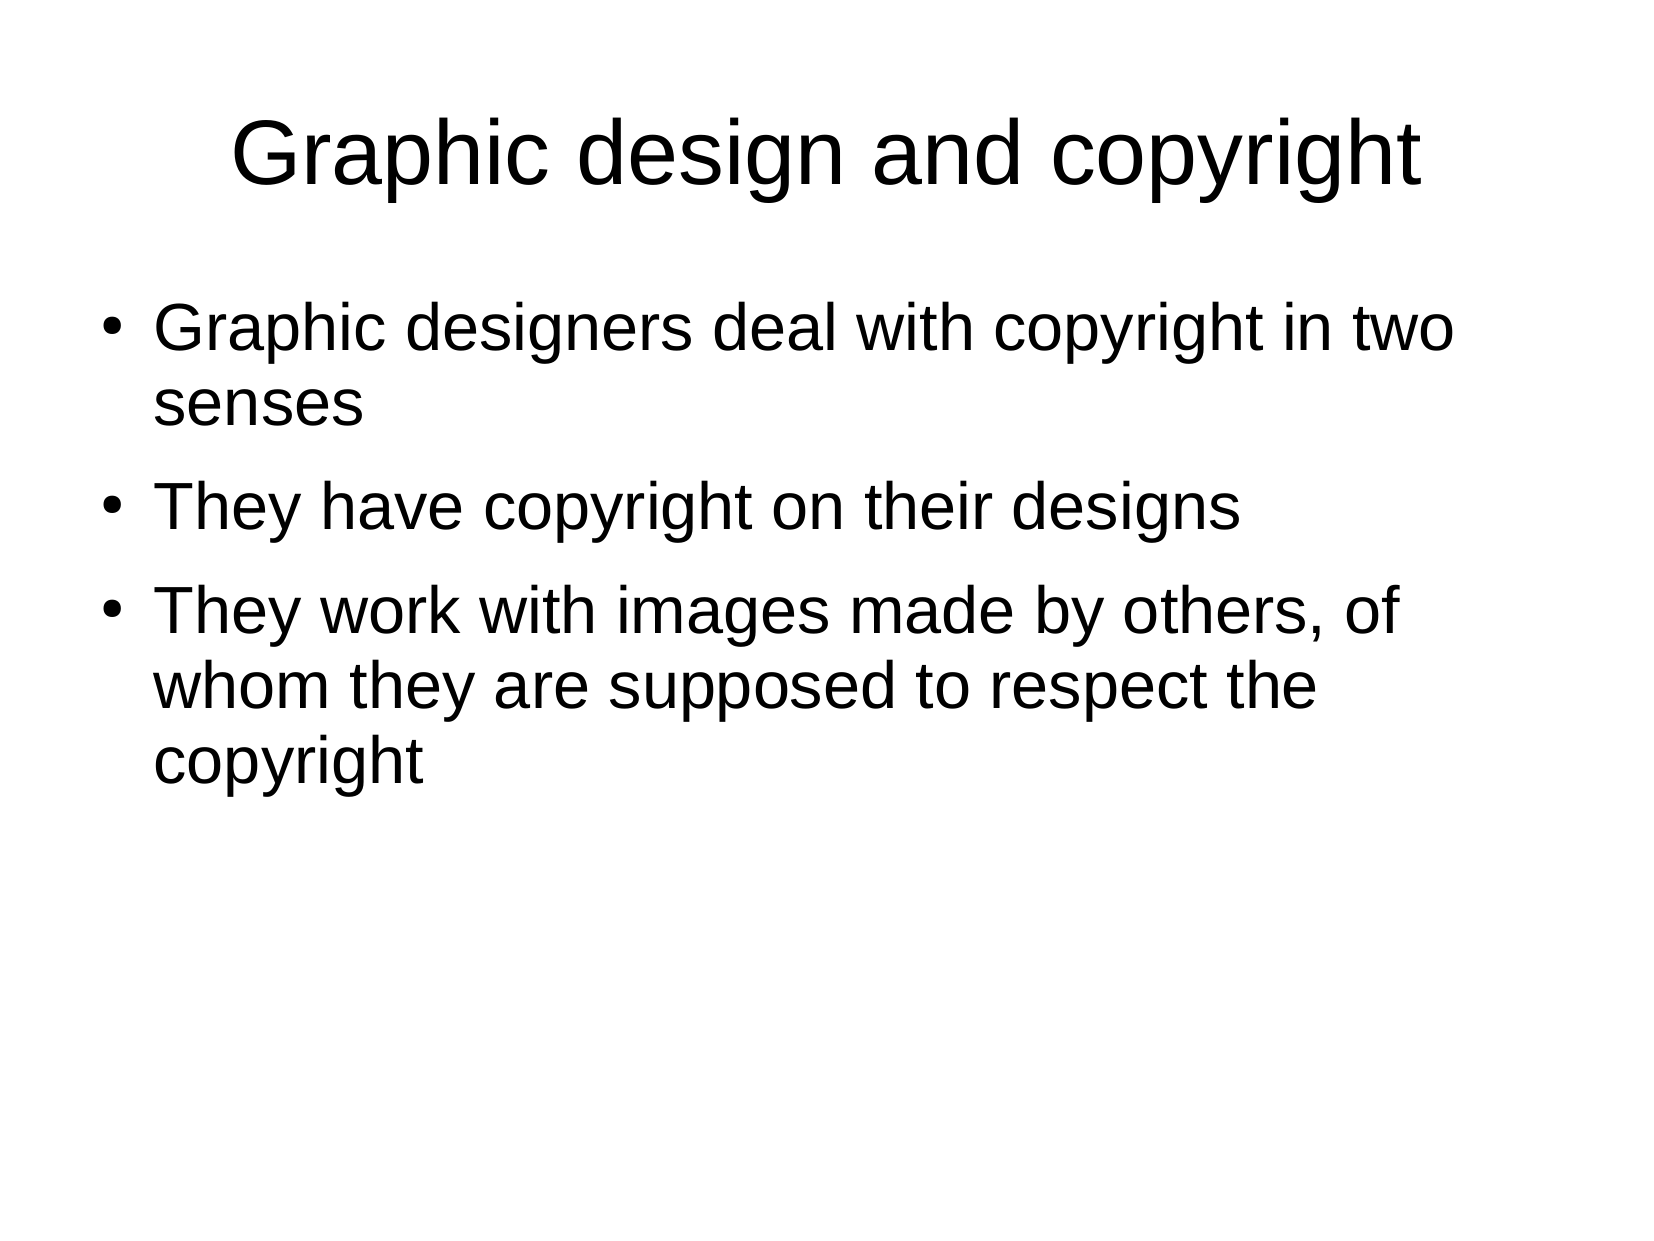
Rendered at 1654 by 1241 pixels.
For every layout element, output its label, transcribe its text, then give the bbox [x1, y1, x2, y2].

list Graphic designers deal with copyright in two senses They have copyright on their designs They work with images made by others, of whom they are supposed to respect the copyright [82, 290, 1538, 1010]
title Graphic design and copyright [82, 49, 1571, 257]
